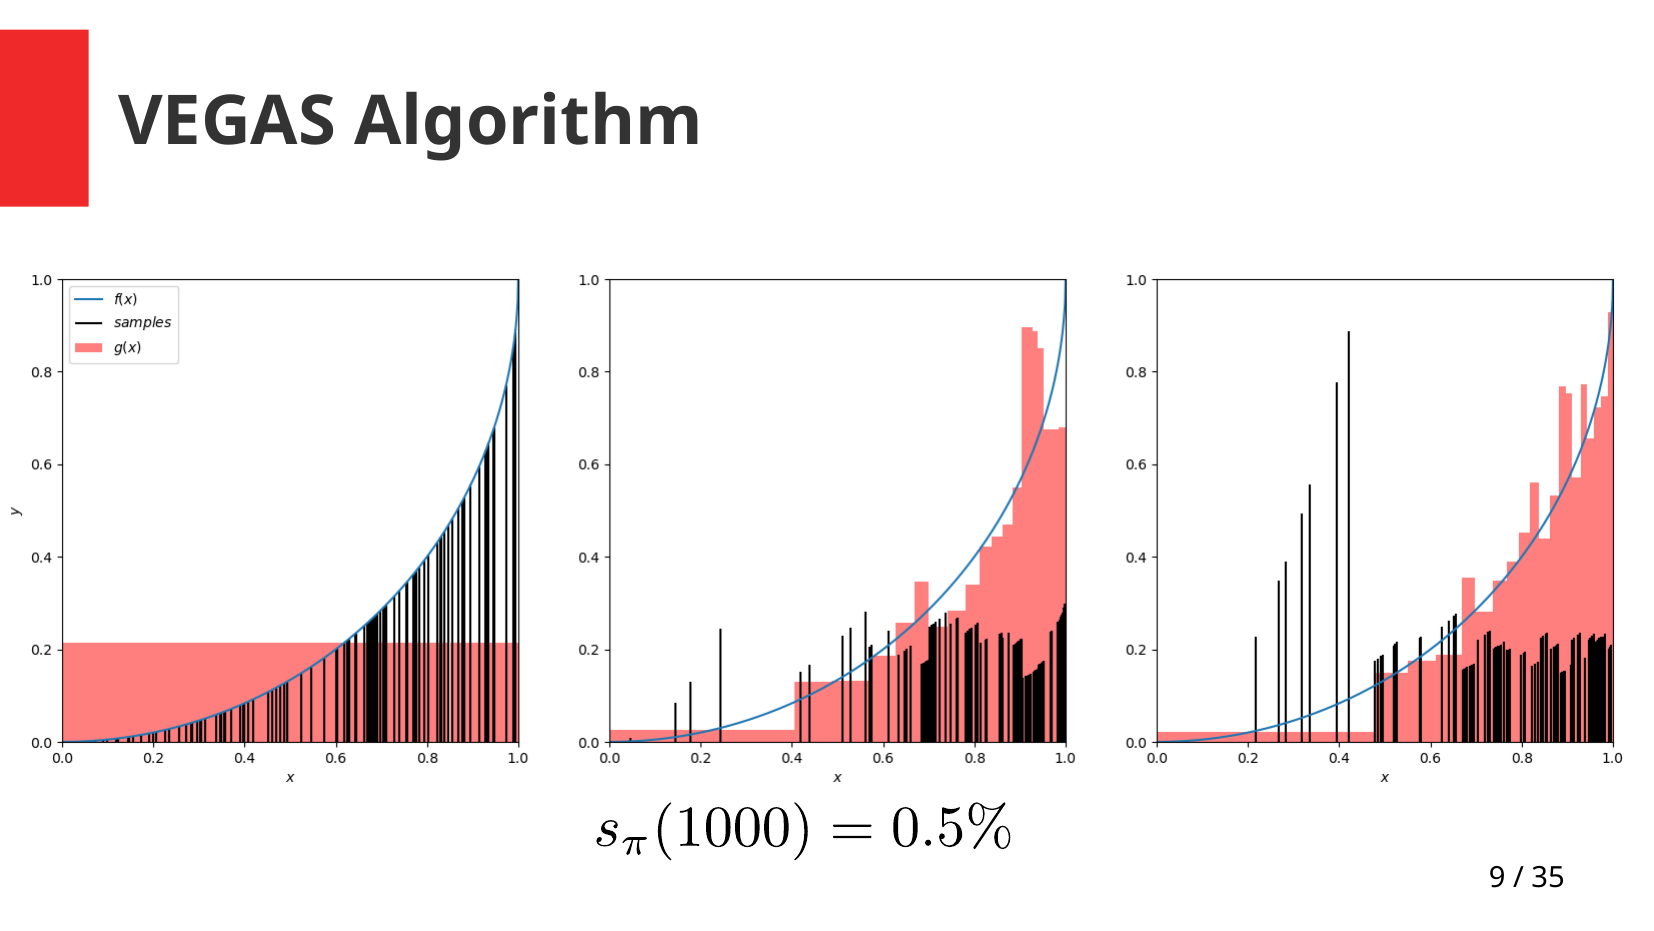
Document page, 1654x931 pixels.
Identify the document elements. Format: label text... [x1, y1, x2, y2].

list [118, 236, 1595, 798]
title VEGAS Algorithm [118, 29, 1595, 207]
picture [0, 207, 1654, 863]
